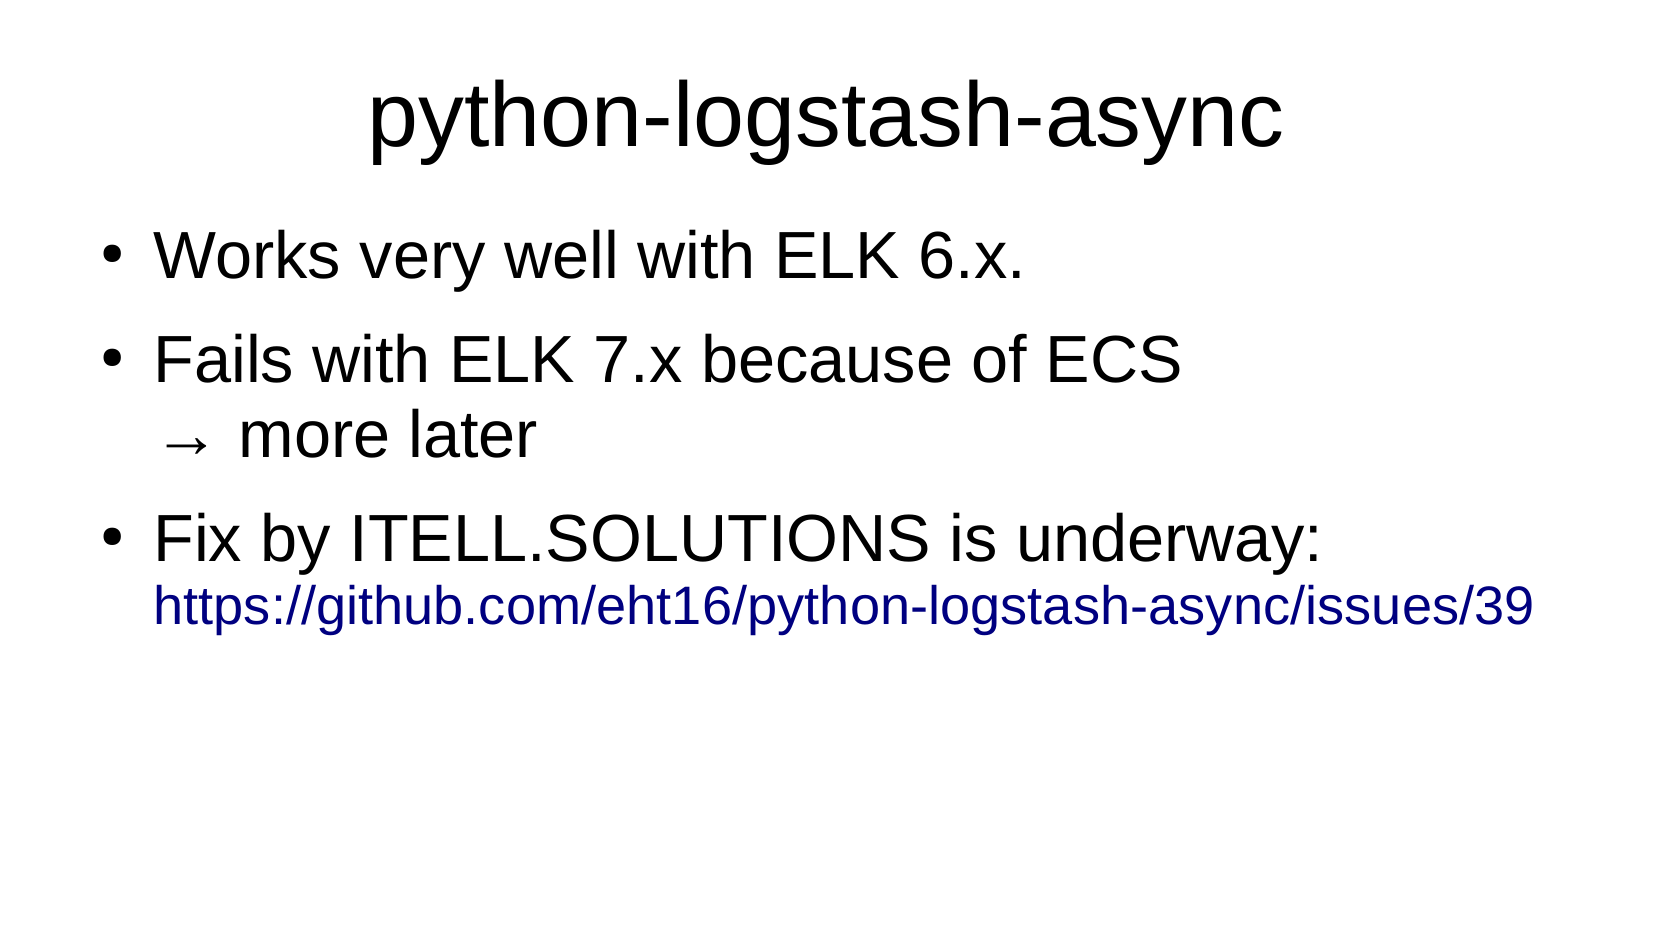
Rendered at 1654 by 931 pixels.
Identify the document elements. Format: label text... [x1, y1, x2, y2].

title python-logstash-async [82, 37, 1571, 193]
list Works very well with ELK 6.x. Fails with ELK 7.x because of ECS → more later Fix by ITELL.SOLUTIONS is underway: https://github.com/eht16/python-logstash-async/issues/39 [82, 217, 1571, 758]
